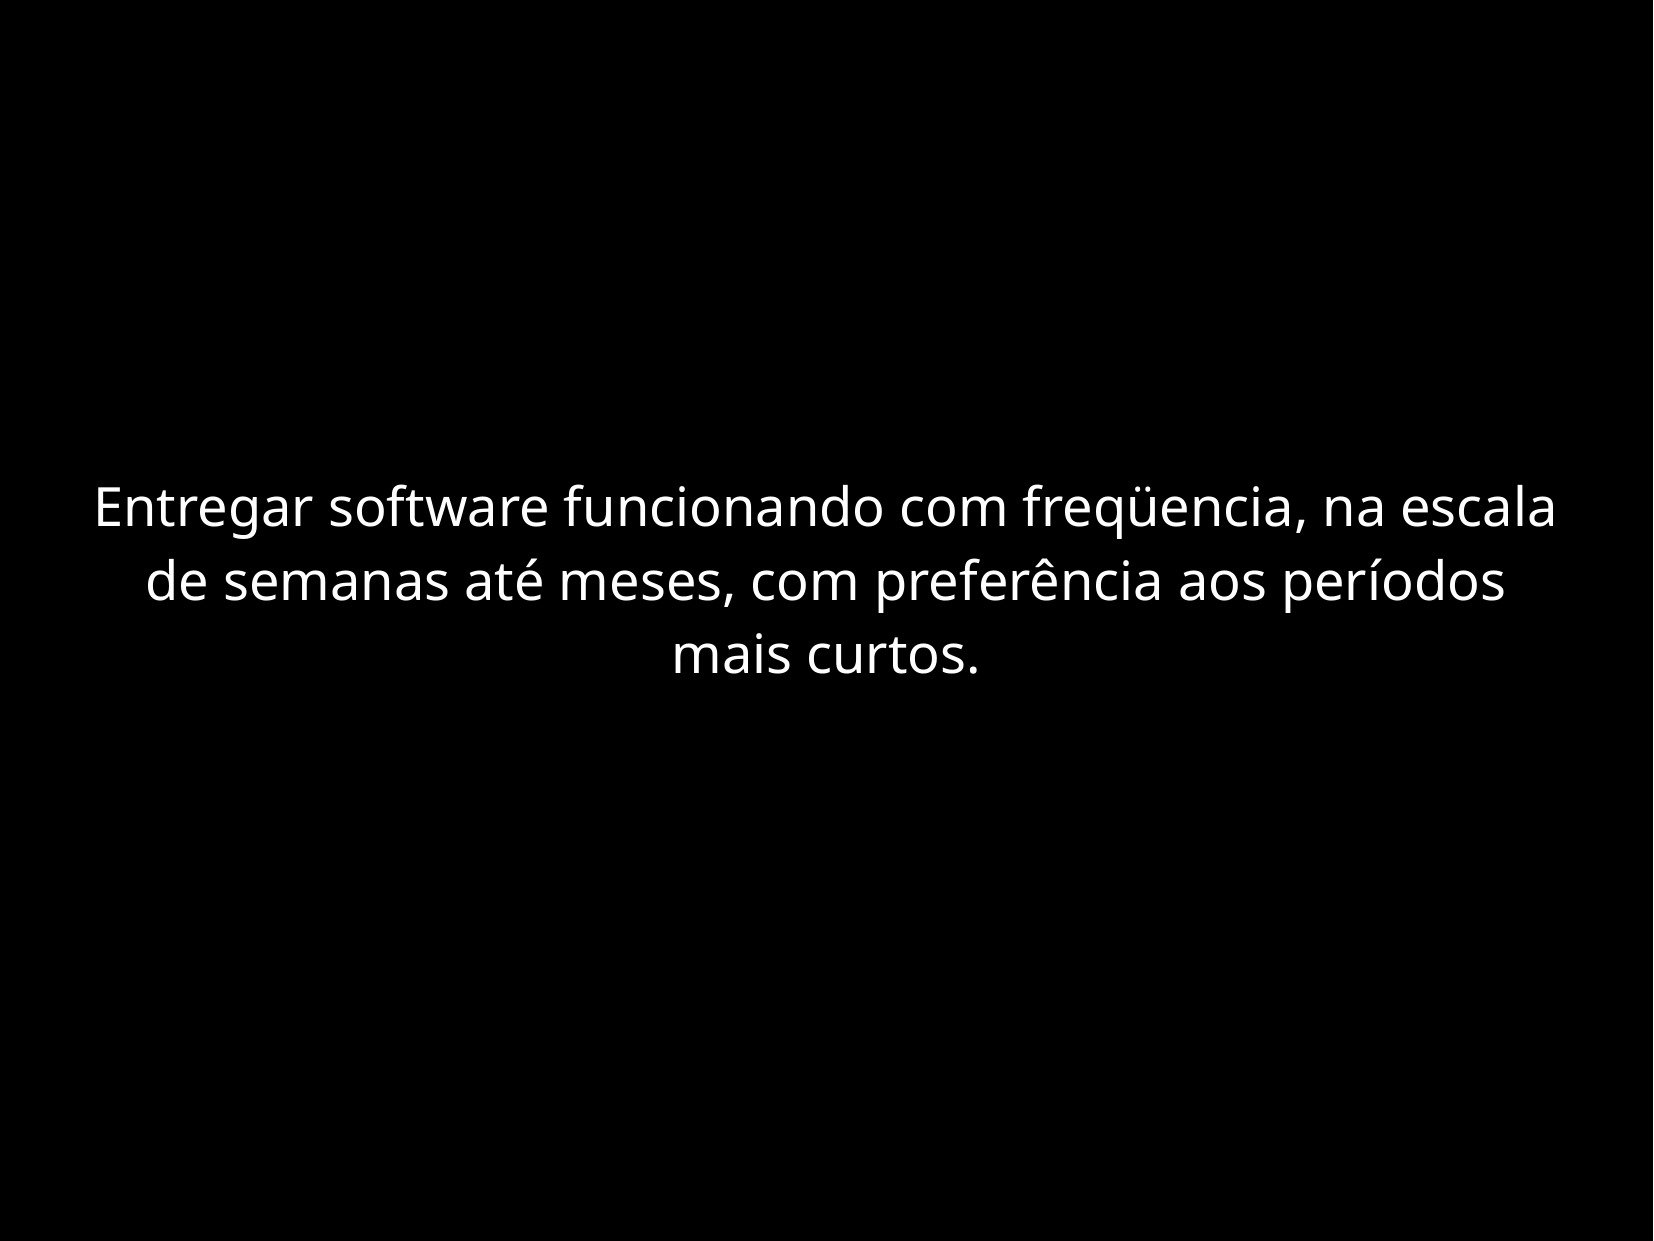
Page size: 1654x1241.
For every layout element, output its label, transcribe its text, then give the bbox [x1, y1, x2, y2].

text_box Entregar software funcionando com freqüencia, na escala de semanas até meses, com preferência aos períodos mais curtos. [82, 56, 1571, 1102]
